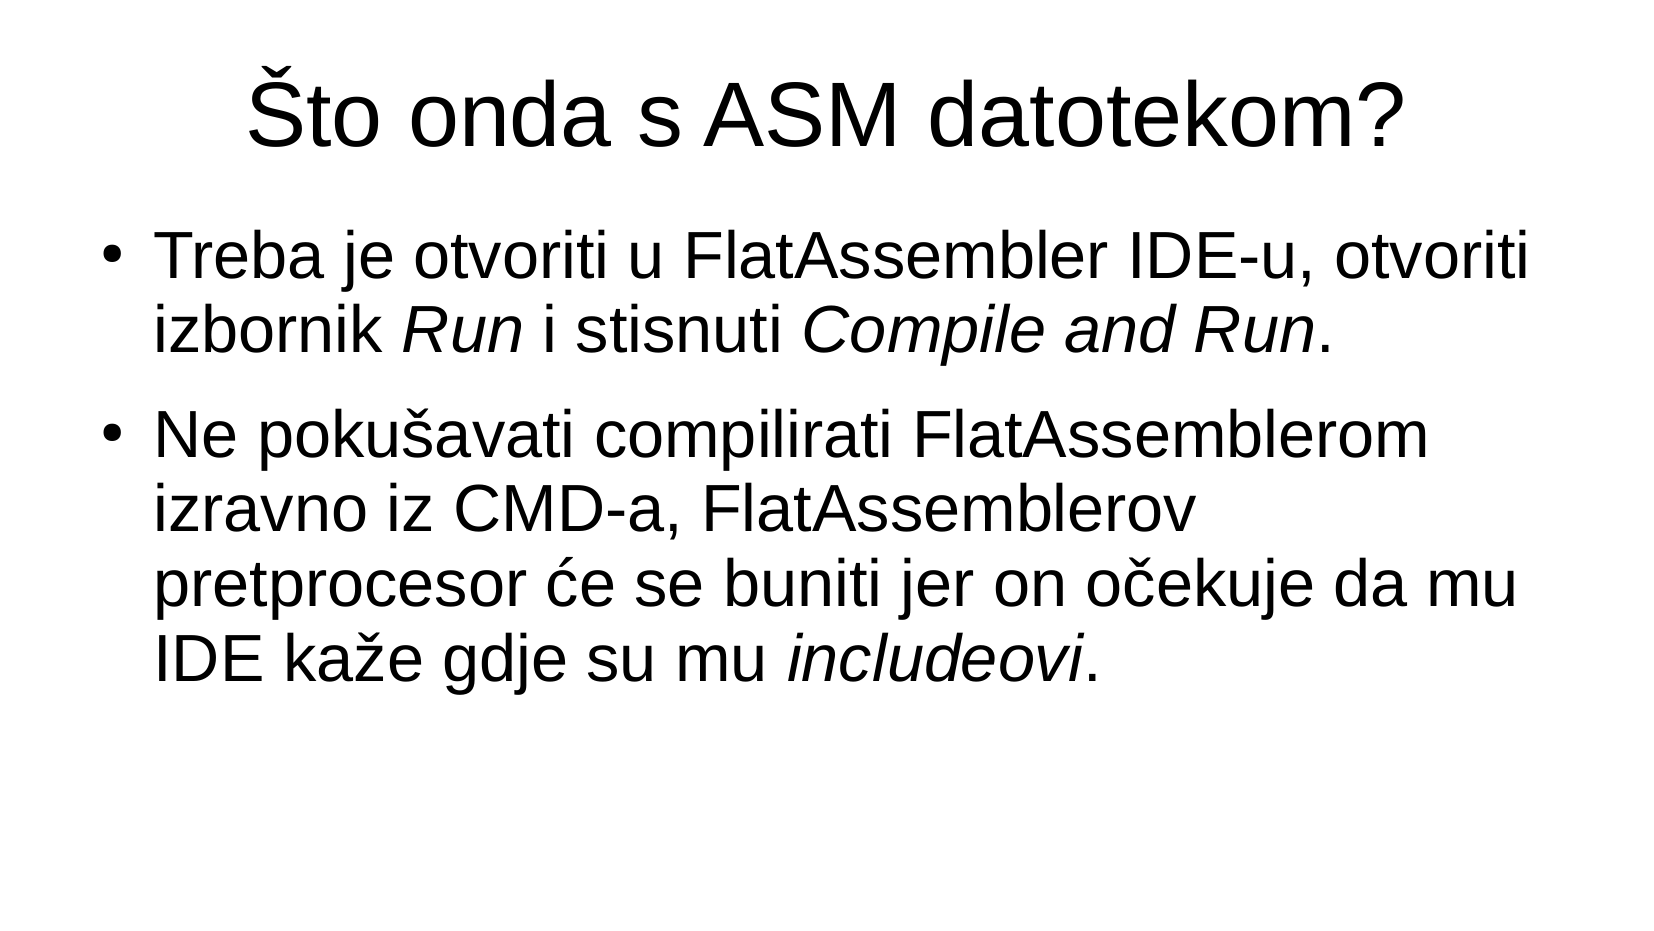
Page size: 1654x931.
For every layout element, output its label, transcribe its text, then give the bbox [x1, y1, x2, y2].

list Treba je otvoriti u FlatAssembler IDE-u, otvoriti izbornik Run i stisnuti Compile and Run. Ne pokušavati compilirati FlatAssemblerom izravno iz CMD-a, FlatAssemblerov pretprocesor će se buniti jer on očekuje da mu IDE kaže gdje su mu includeovi. [82, 217, 1571, 758]
title Što onda s ASM datotekom? [82, 37, 1571, 193]
